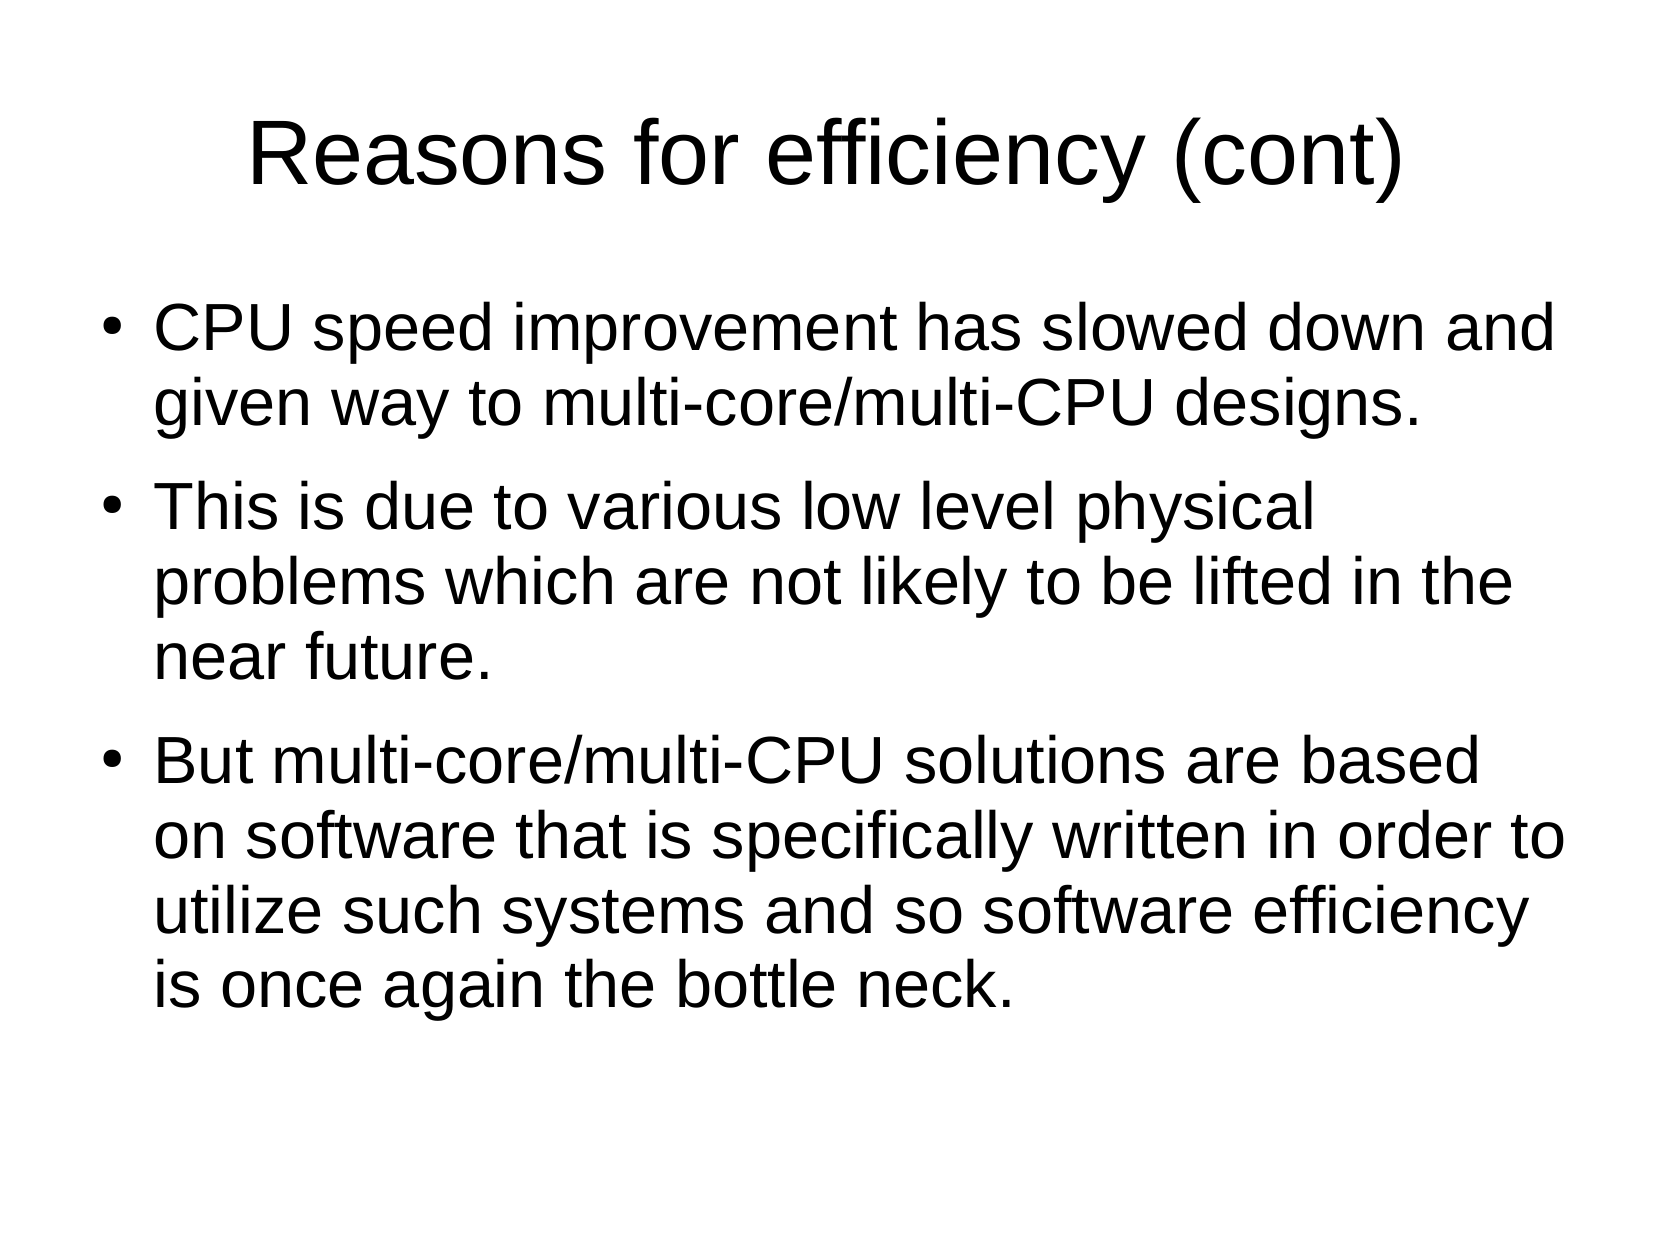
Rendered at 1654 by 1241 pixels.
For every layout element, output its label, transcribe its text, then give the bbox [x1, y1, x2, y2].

list CPU speed improvement has slowed down and given way to multi-core/multi-CPU designs. This is due to various low level physical problems which are not likely to be lifted in the near future. But multi-core/multi-CPU solutions are based on software that is specifically written in order to utilize such systems and so software efficiency is once again the bottle neck. [82, 290, 1571, 1109]
title Reasons for efficiency (cont) [82, 49, 1571, 257]
